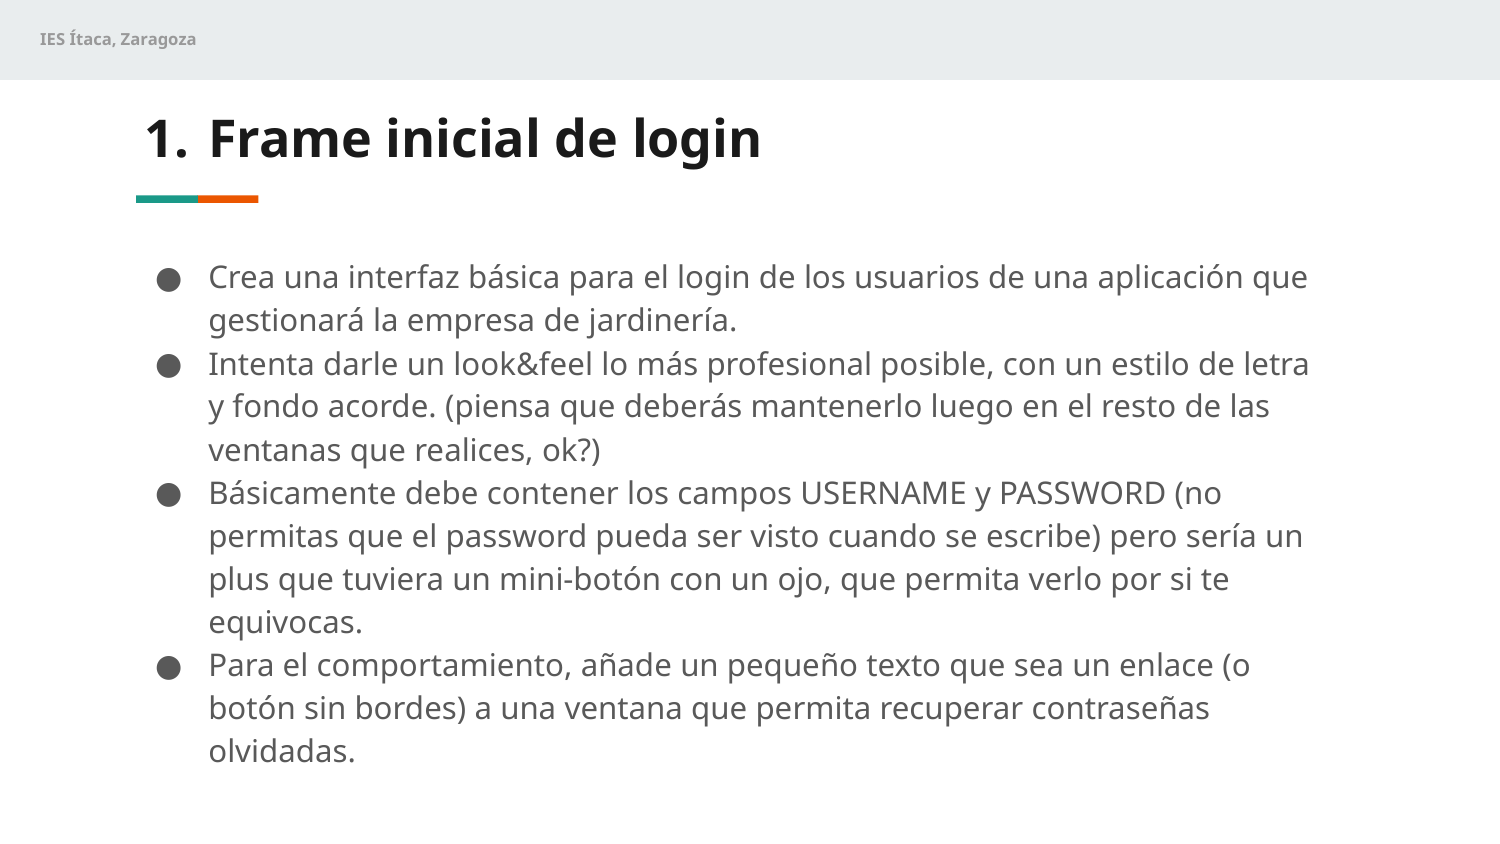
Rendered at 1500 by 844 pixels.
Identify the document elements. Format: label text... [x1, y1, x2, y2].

list Crea una interfaz básica para el login de los usuarios de una aplicación que gestionará la empresa de jardinería. Intenta darle un look&feel lo más profesional posible, con un estilo de letra y fondo acorde. (piensa que deberás mantenerlo luego en el resto de las ventanas que realices, ok?) Básicamente debe contener los campos USERNAME y PASSWORD (no permitas que el password pueda ser visto cuando se escribe) pero sería un plus que tuviera un mini-botón con un ojo, que permita verlo por si te equivocas. Para el comportamiento, añade un pequeño texto que sea un enlace (o botón sin bordes) a una ventana que permita recuperar contraseñas olvidadas. [118, 236, 1334, 782]
title Frame inicial de login [118, 90, 1388, 189]
